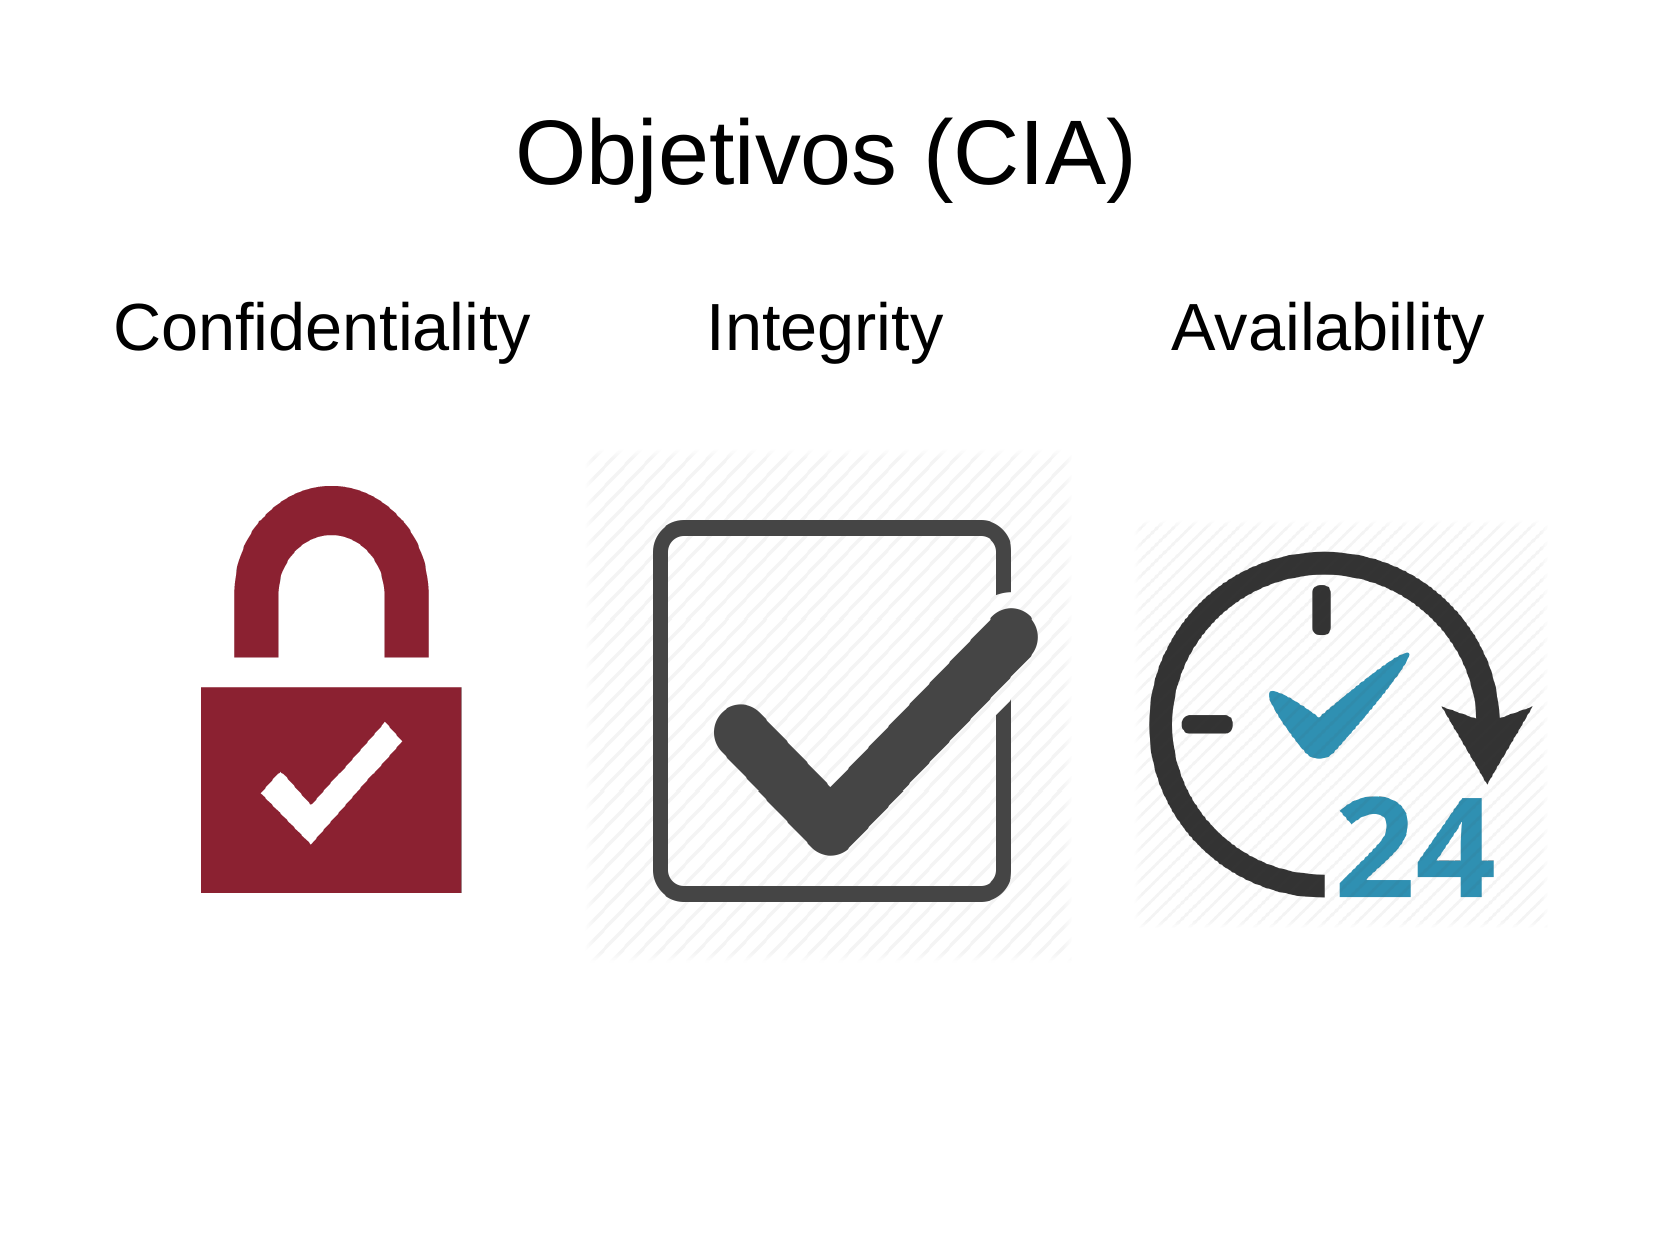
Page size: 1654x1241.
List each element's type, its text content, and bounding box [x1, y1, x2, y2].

list Integrity [585, 290, 1065, 448]
list Confidentiality [82, 290, 562, 634]
picture [106, 436, 556, 942]
picture [584, 448, 1072, 963]
list Availability [1088, 290, 1569, 634]
picture [1133, 519, 1548, 928]
title Objetivos (CIA) [82, 49, 1571, 257]
